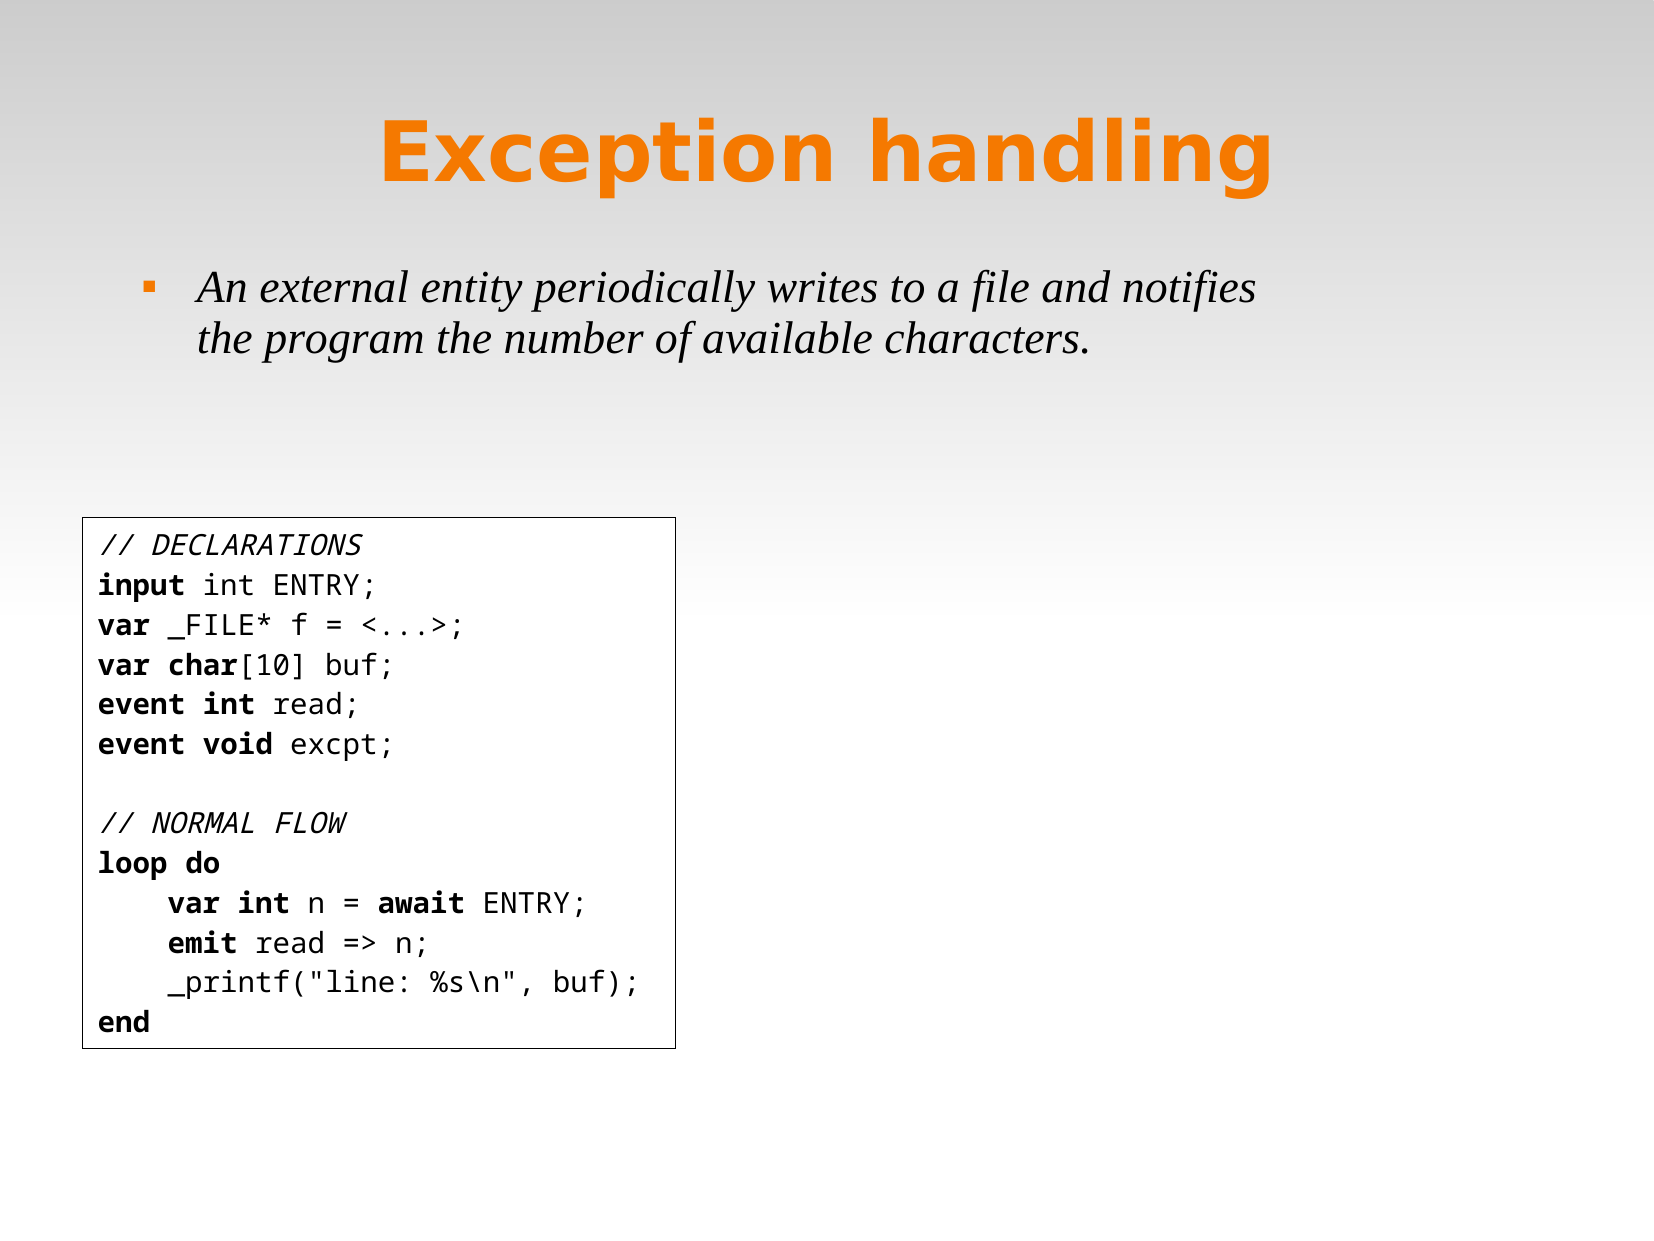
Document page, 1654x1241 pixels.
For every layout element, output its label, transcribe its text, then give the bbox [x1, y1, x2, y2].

list An external entity periodically writes to a file and notifies the program the number of available characters. [55, 262, 1313, 409]
text_box // DECLARATIONS input int ENTRY; var _FILE* f = <...>; var char[10] buf; event int read; event void excpt; // NORMAL FLOW loop do var int n = await ENTRY; emit read => n; _printf("line: %s\n", buf); end [82, 517, 676, 986]
title Exception handling [82, 49, 1571, 257]
